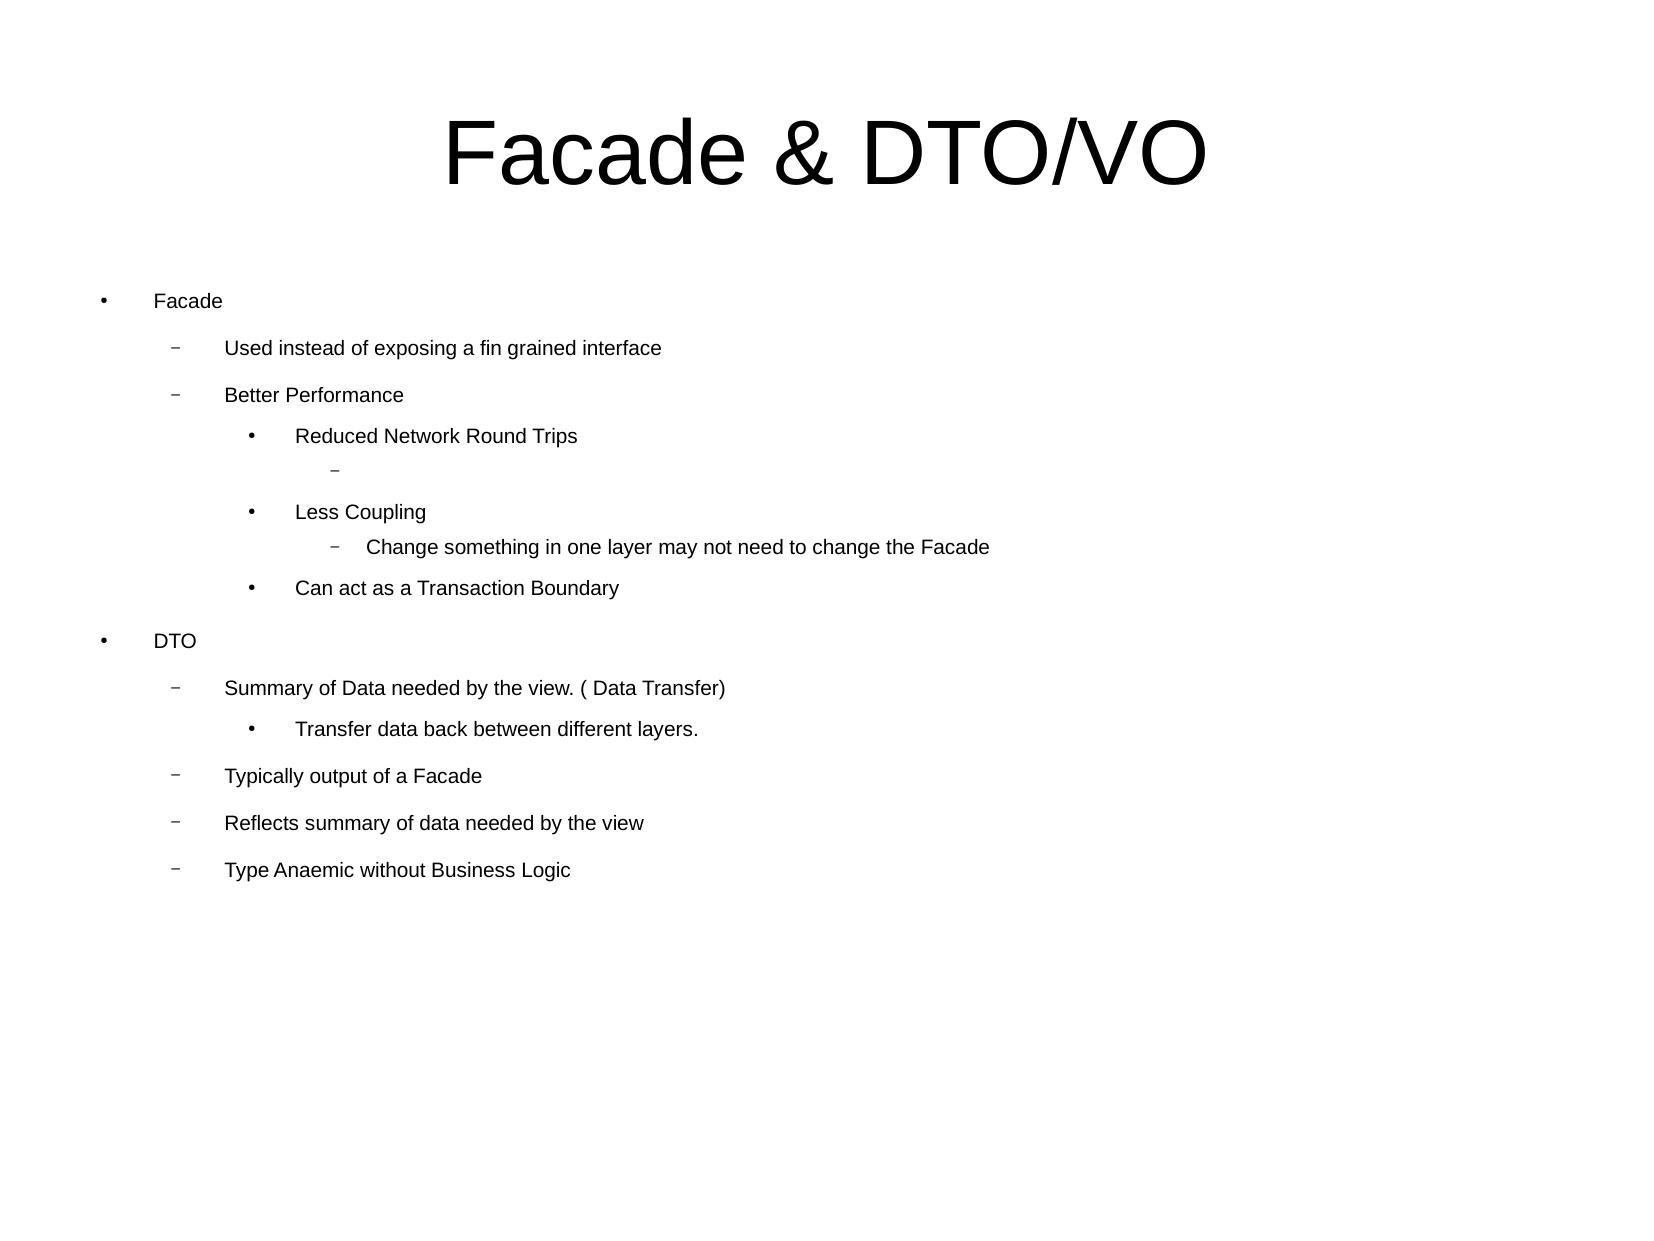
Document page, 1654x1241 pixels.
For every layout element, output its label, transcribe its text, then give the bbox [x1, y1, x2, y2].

list Facade Used instead of exposing a fin grained interface Better Performance Reduced Network Round Trips Less Coupling Change something in one layer may not need to change the Facade Can act as a Transaction Boundary DTO Summary of Data needed by the view. ( Data Transfer) Transfer data back between different layers. Typically output of a Facade Reflects summary of data needed by the view Type Anaemic without Business Logic [82, 290, 1571, 1010]
title Facade & DTO/VO [82, 49, 1571, 257]
